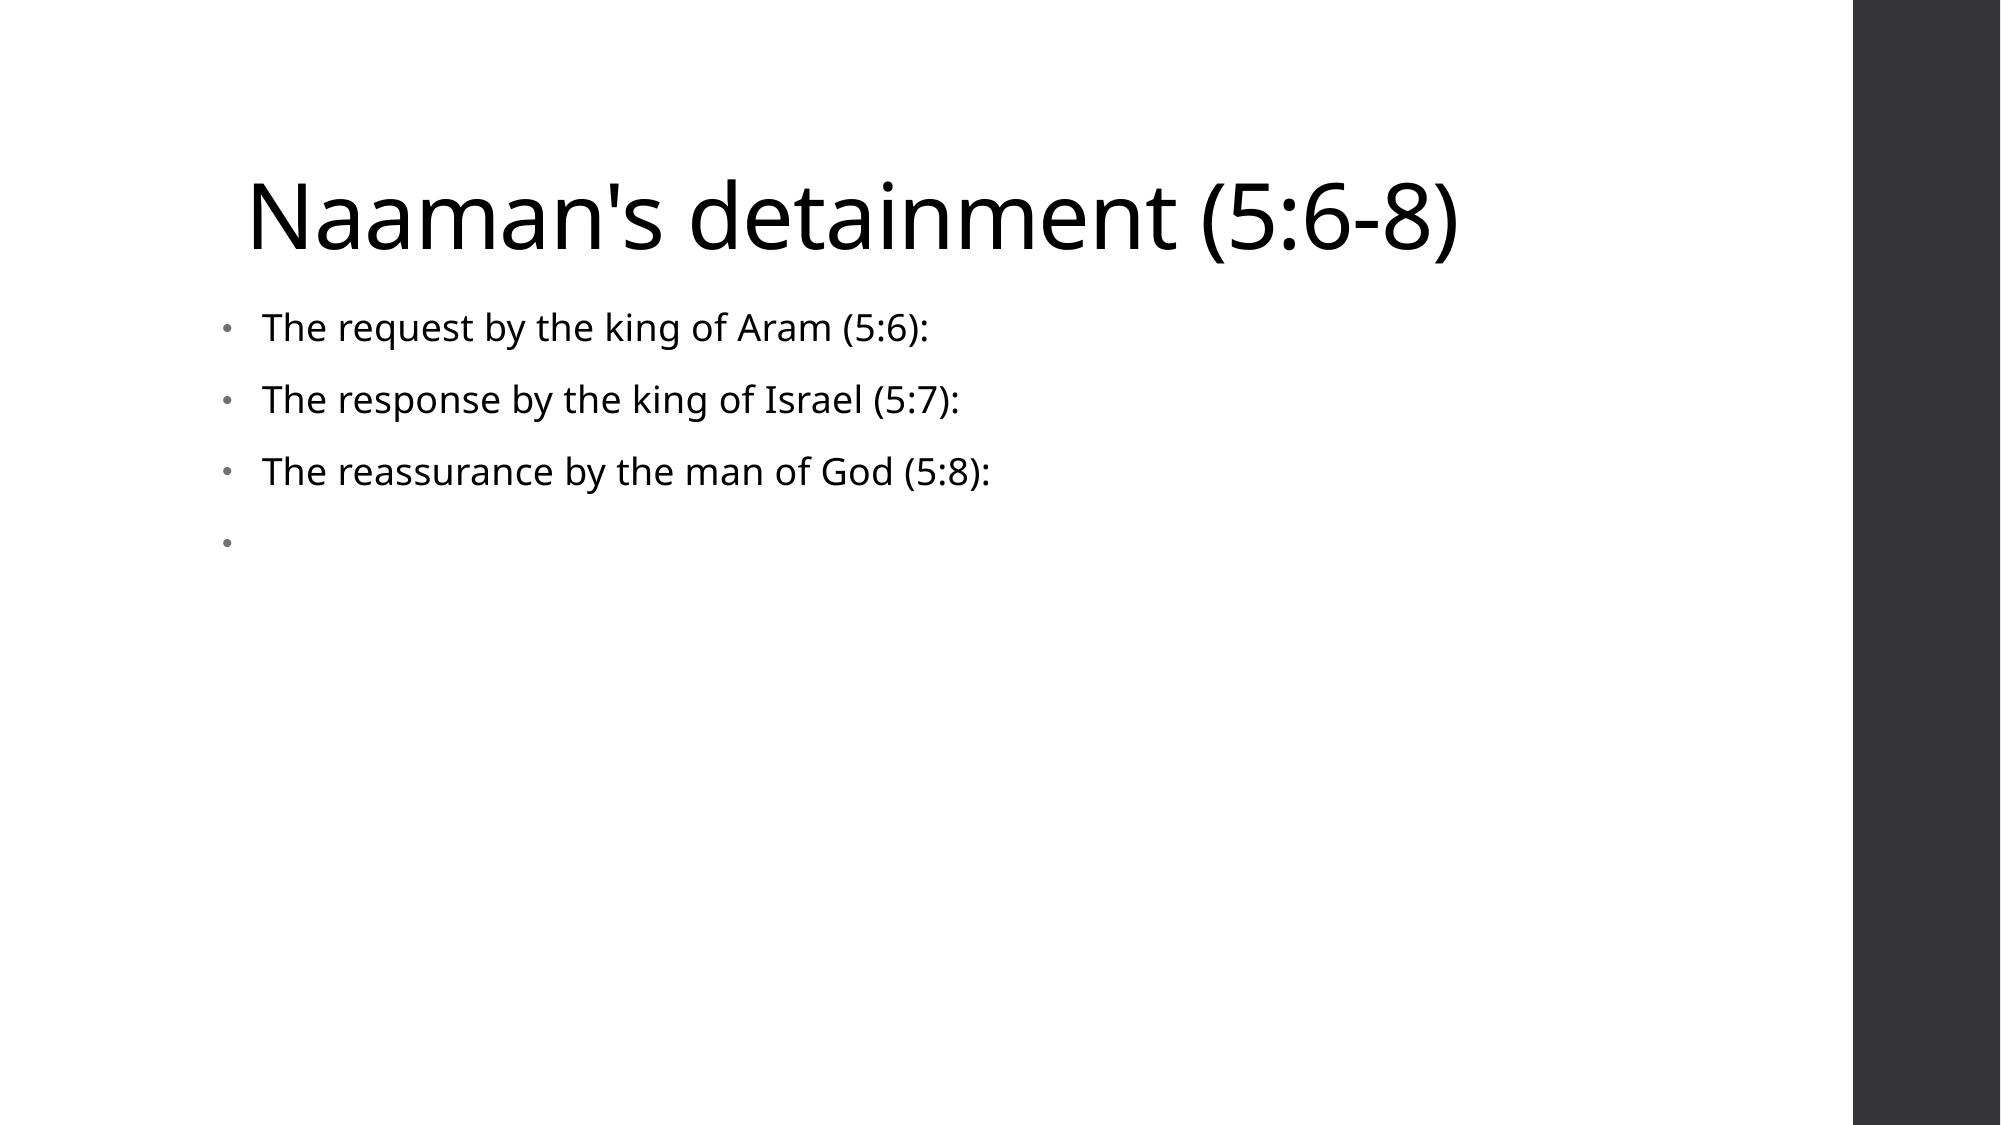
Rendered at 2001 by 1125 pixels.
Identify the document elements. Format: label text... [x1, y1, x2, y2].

list The request by the king of Aram (5:6): The response by the king of Israel (5:7): The reassurance by the man of God (5:8): [206, 299, 1617, 1014]
title Naaman's detainment (5:6-8) [206, 60, 1797, 278]
